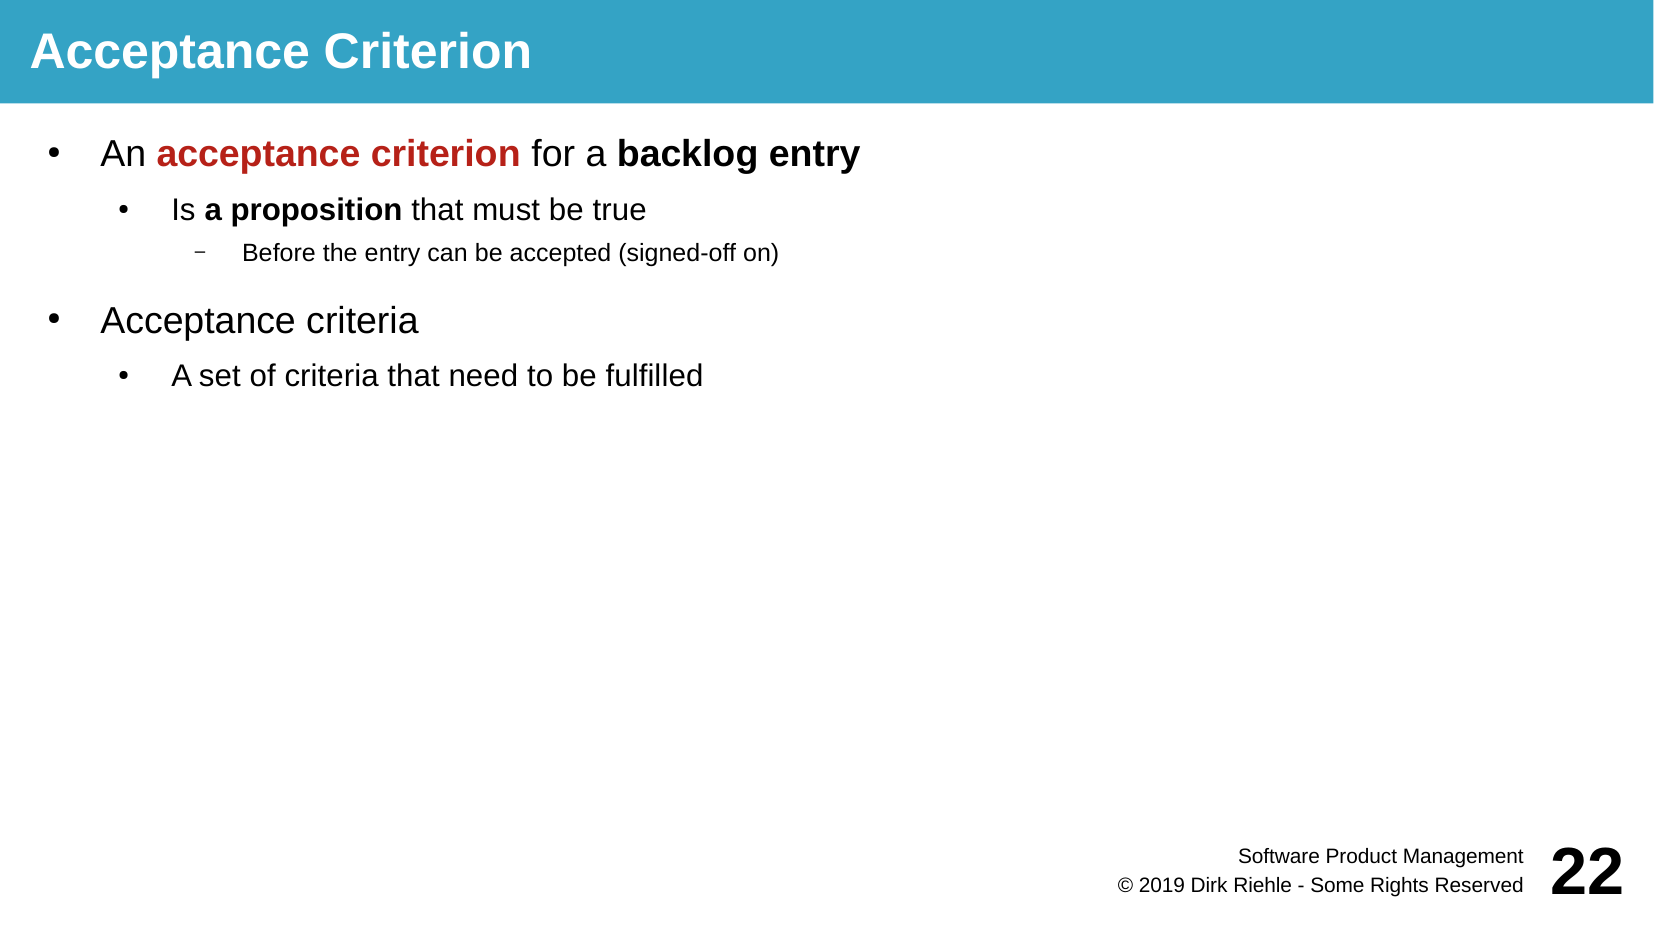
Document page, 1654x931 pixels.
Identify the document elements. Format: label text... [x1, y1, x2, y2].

list An acceptance criterion for a backlog entry Is a proposition that must be true Before the entry can be accepted (signed-off on) Acceptance criteria A set of criteria that need to be fulfilled [29, 132, 1625, 813]
title Acceptance Criterion [0, 0, 1654, 104]
